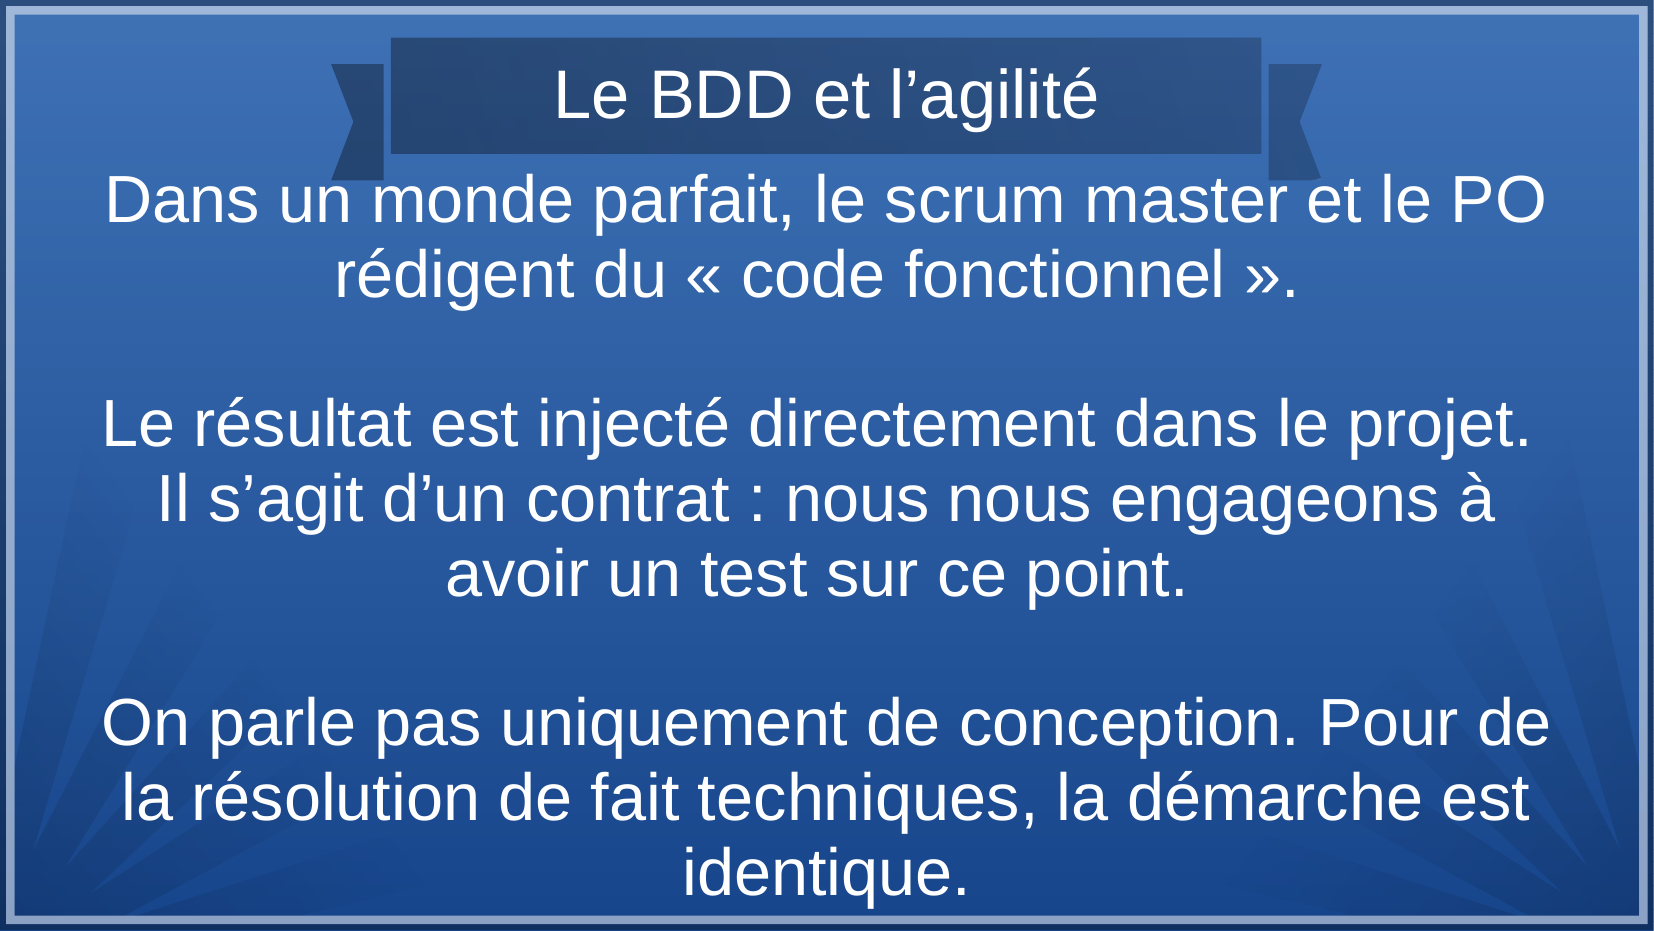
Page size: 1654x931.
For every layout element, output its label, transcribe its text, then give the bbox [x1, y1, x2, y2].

title Le BDD et l’agilité [389, 35, 1264, 154]
subtitle Dans un monde parfait, le scrum master et le PO rédigent du « code fonctionnel ». Le résultat est injecté directement dans le projet. Il s’agit d’un contrat : nous nous engageons à avoir un test sur ce point. On parle pas uniquement de conception. Pour de la résolution de fait techniques, la démarche est identique. [82, 162, 1571, 910]
